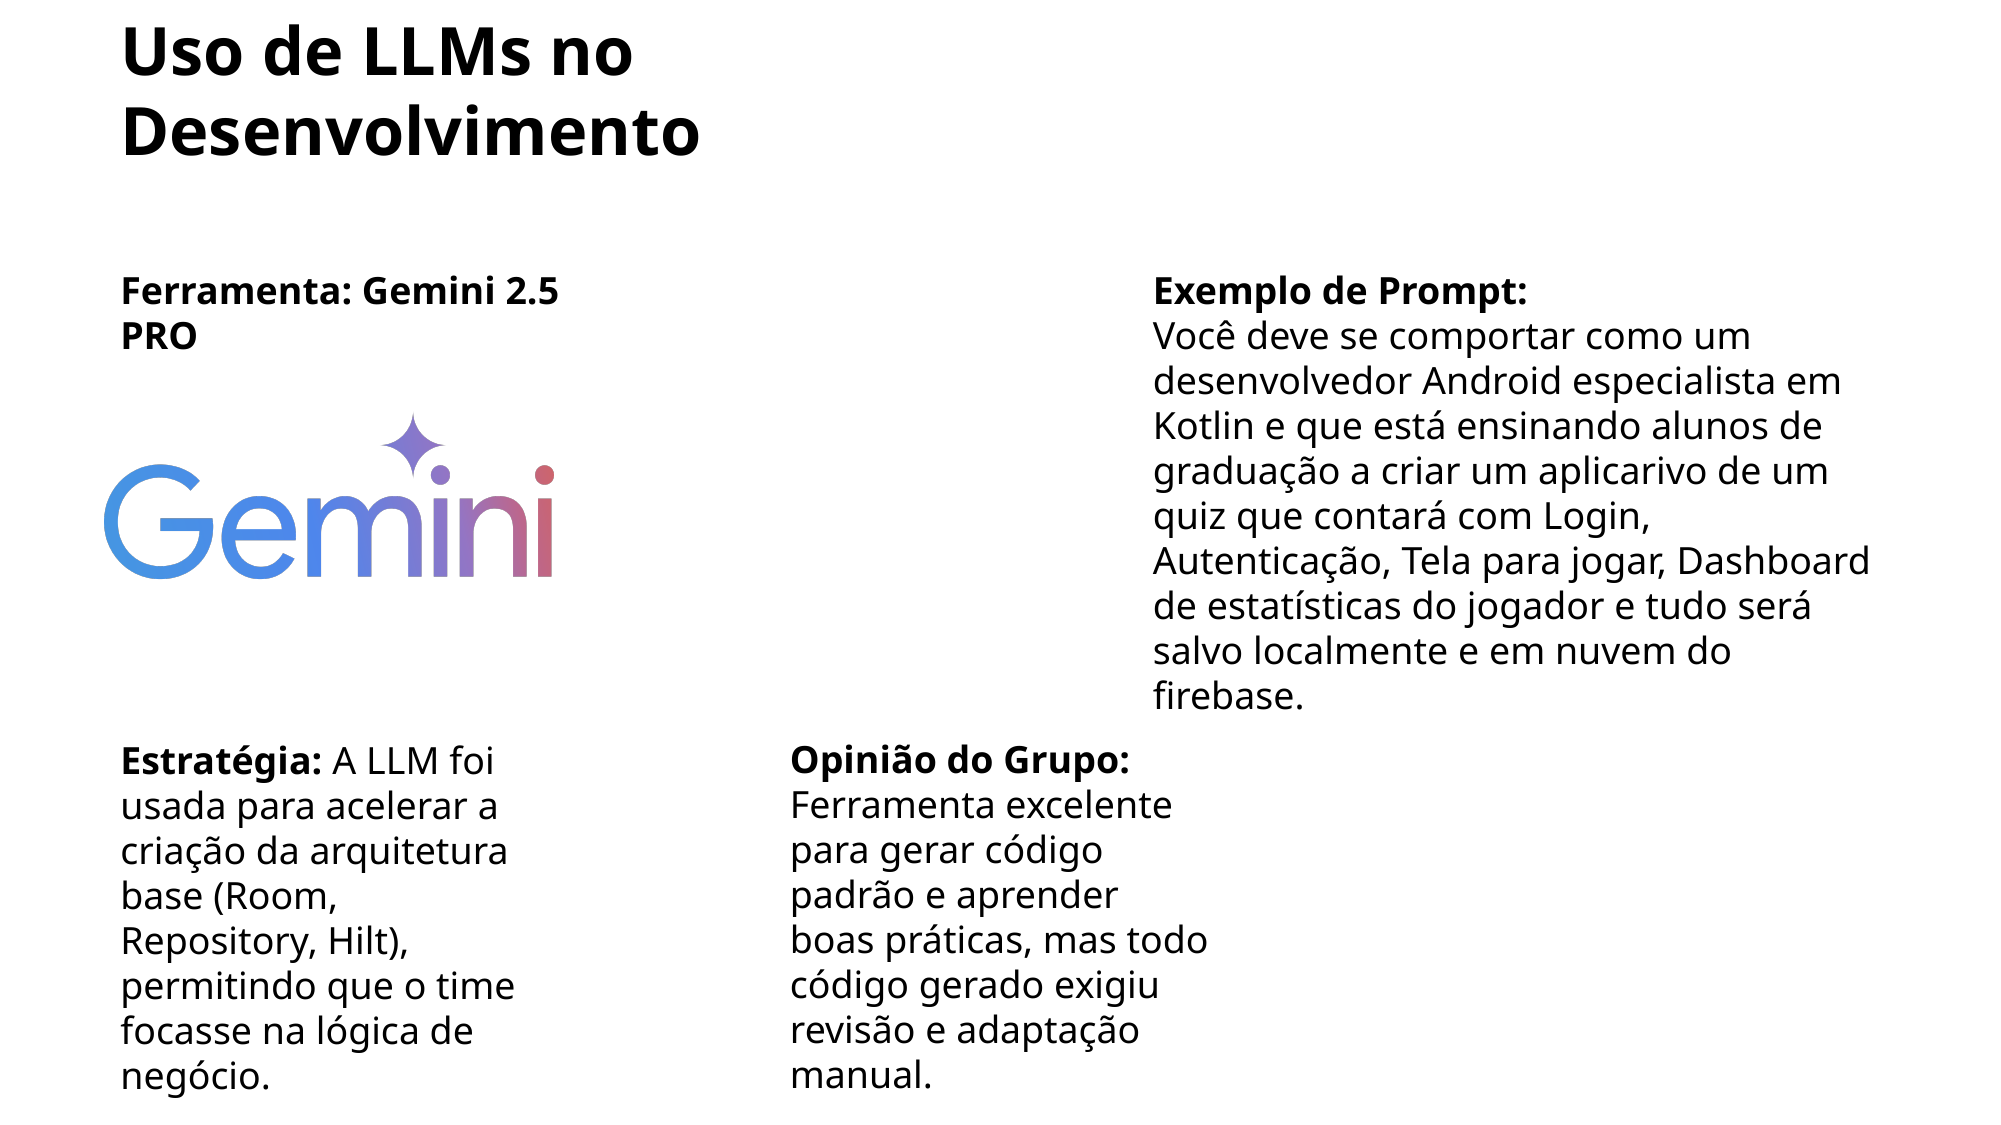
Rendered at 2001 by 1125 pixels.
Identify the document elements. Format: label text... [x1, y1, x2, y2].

text_box Ferramenta: Gemini 2.5 PRO [105, 259, 628, 321]
title Uso de LLMs no Desenvolvimento [105, 0, 842, 181]
text_box Exemplo de Prompt: Você deve se comportar como um desenvolvedor Android especialista em Kotlin e que está ensinando alunos de graduação a criar um aplicarivo de um quiz que contará com Login, Autenticação, Tela para jogar, Dashboard de estatísticas do jogador e tudo será salvo localmente e em nuvem do firebase. [1137, 259, 1895, 684]
text_box Estratégia: A LLM foi usada para acelerar a criação da arquitetura base (Room, Repository, Hilt), permitindo que o time focasse na lógica de negócio. [105, 729, 556, 1063]
text_box Opinião do Grupo: Ferramenta excelente para gerar código padrão e aprender boas práticas, mas todo código gerado exigiu revisão e adaptação manual. [774, 728, 1225, 1062]
picture [104, 411, 554, 580]
